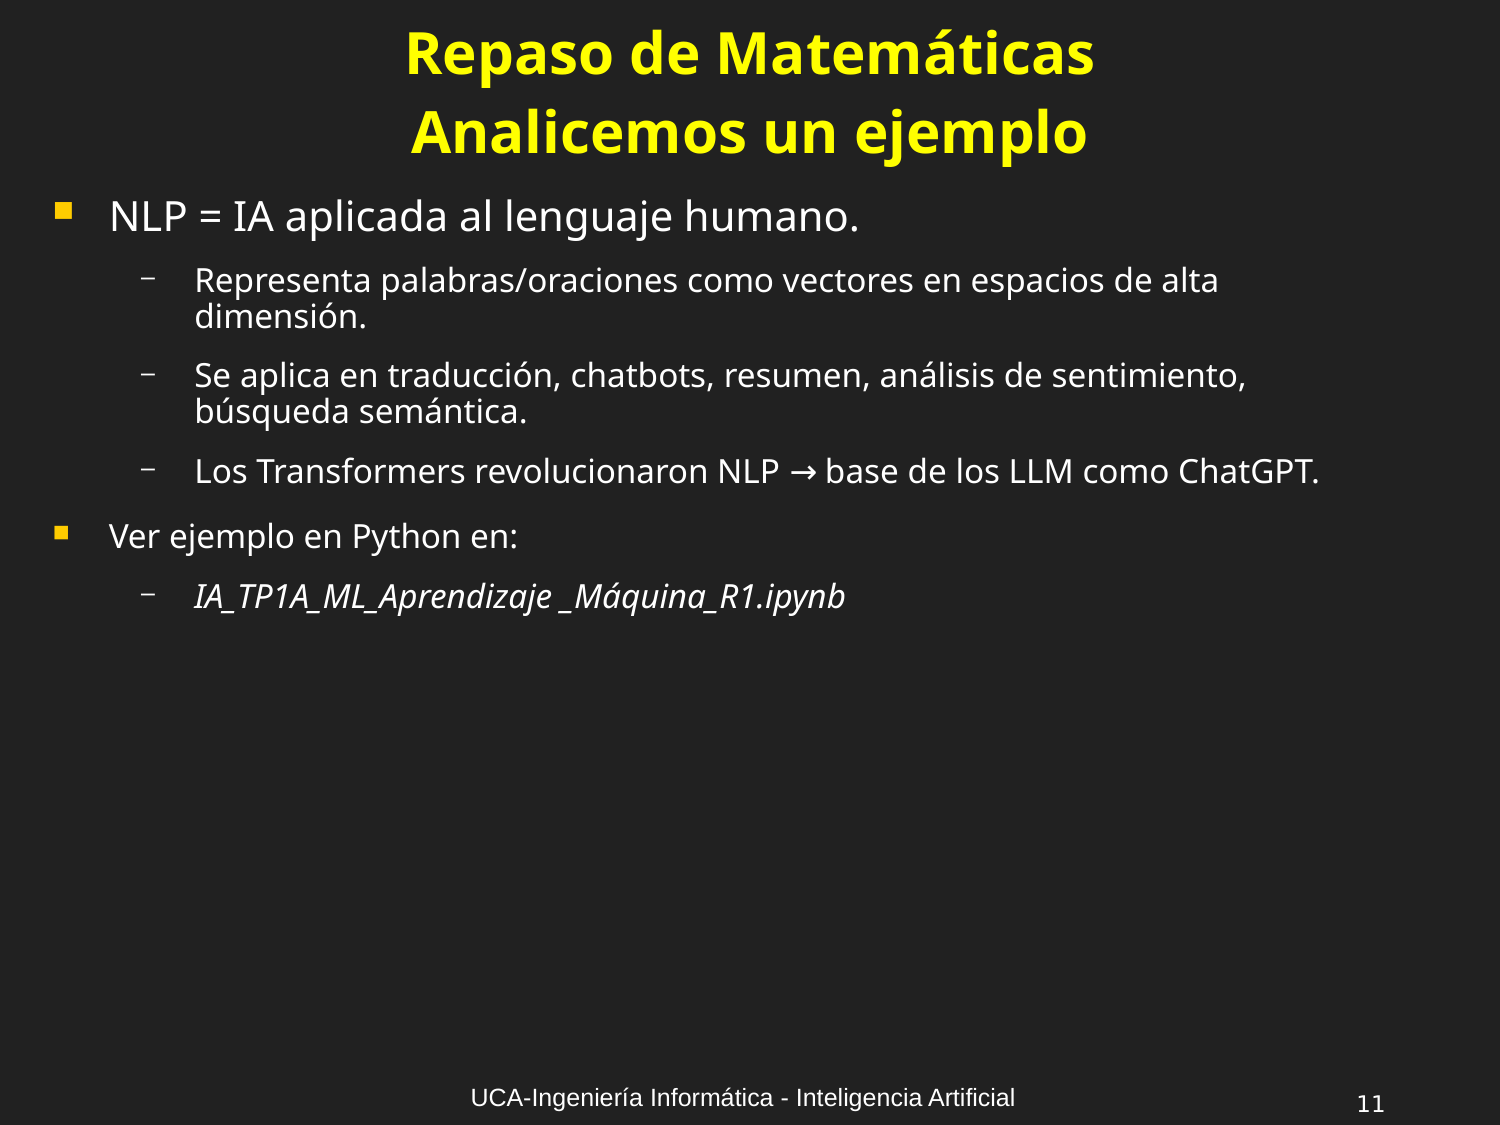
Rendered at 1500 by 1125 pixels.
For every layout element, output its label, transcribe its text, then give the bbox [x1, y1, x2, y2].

title Repaso de Matemáticas Analicemos un ejemplo [75, 33, 1426, 150]
list NLP = IA aplicada al lenguaje humano. Representa palabras/oraciones como vectores en espacios de alta dimensión. Se aplica en traducción, chatbots, resumen, análisis de sentimiento, búsqueda semántica. Los Transformers revolucionaron NLP → base de los LLM como ChatGPT. Ver ejemplo en Python en: IA_TP1A_ML_Aprendizaje _Máquina_R1.ipynb [37, 187, 1388, 901]
